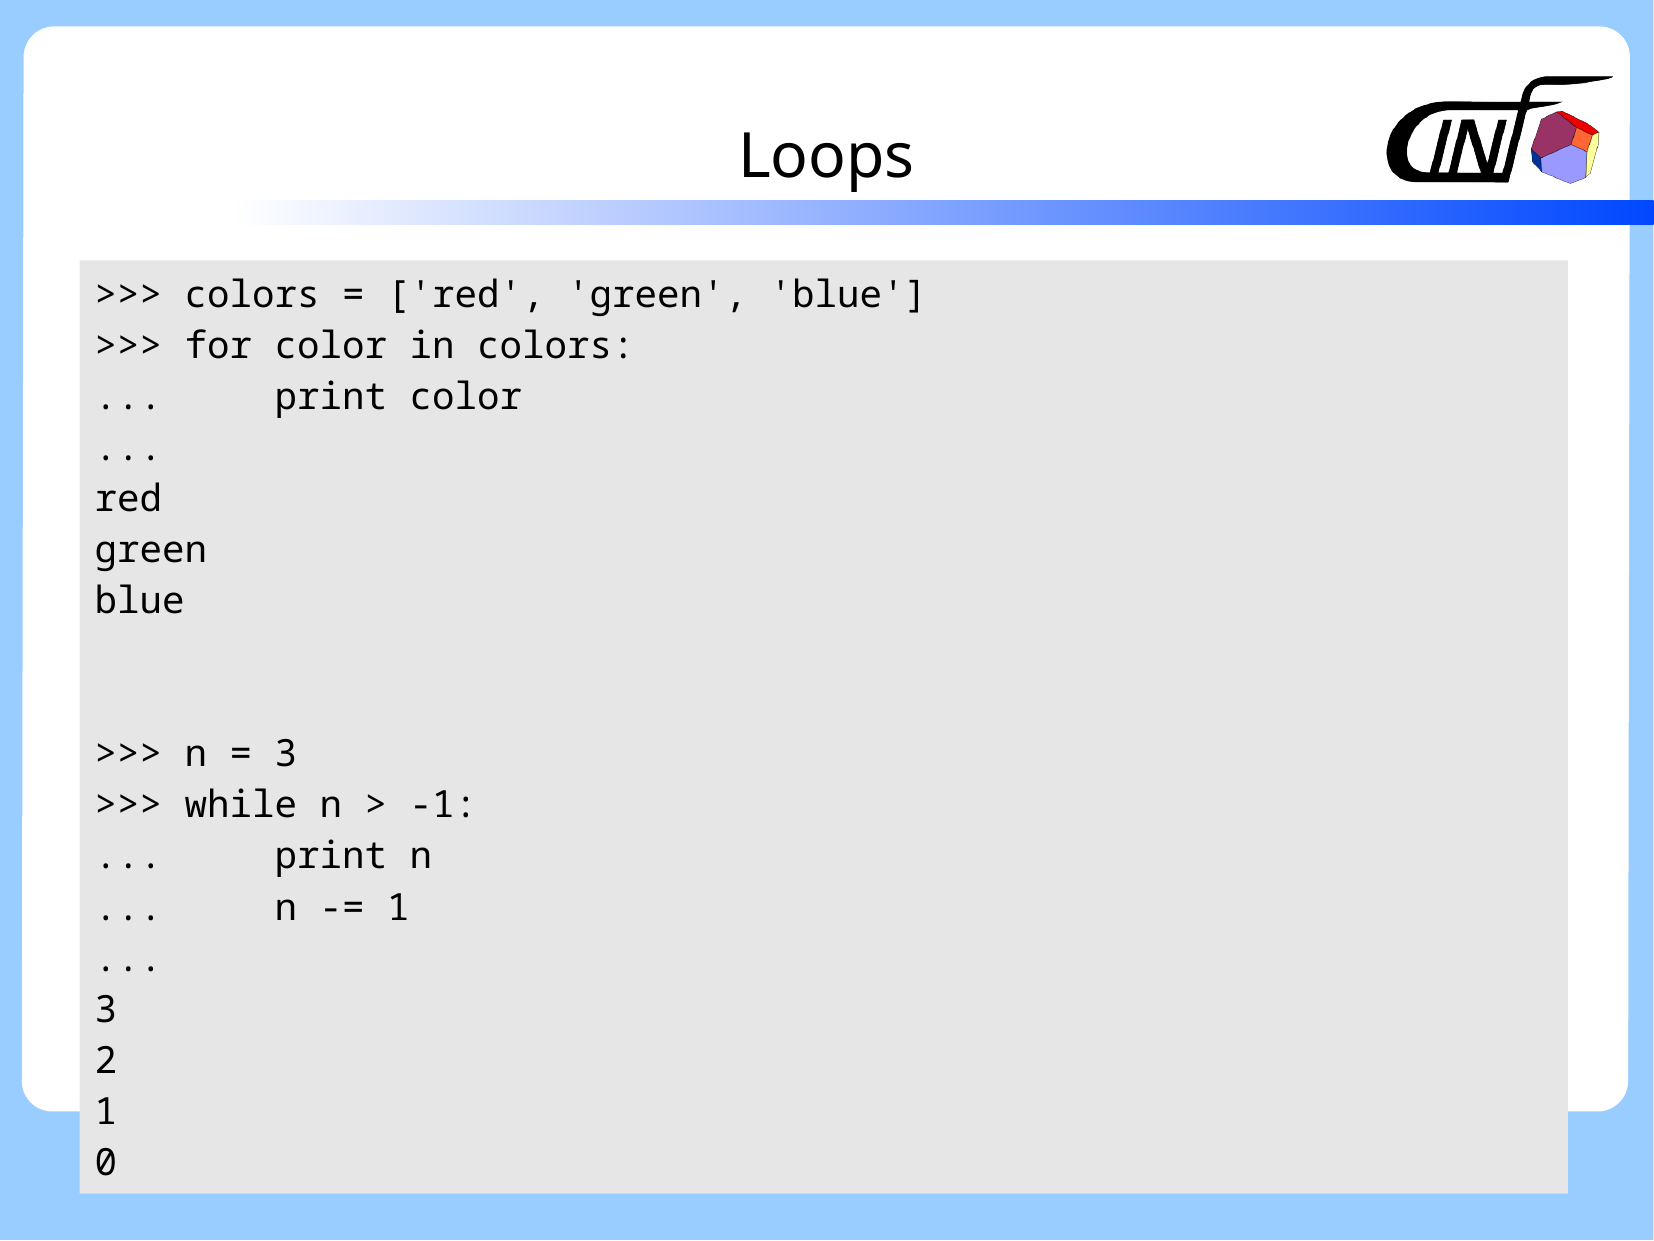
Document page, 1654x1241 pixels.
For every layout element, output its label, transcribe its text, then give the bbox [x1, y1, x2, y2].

title Loops [82, 49, 1571, 257]
text_box [10, 4, 1499, 227]
picture [1571, 76, 1613, 184]
text_box >>> colors = ['red', 'green', 'blue'] >>> for color in colors: ... print color ... red green blue >>> n = 3 >>> while n > -1: ... print n ... n -= 1 ... 3 2 1 0 [79, 373, 1568, 1081]
